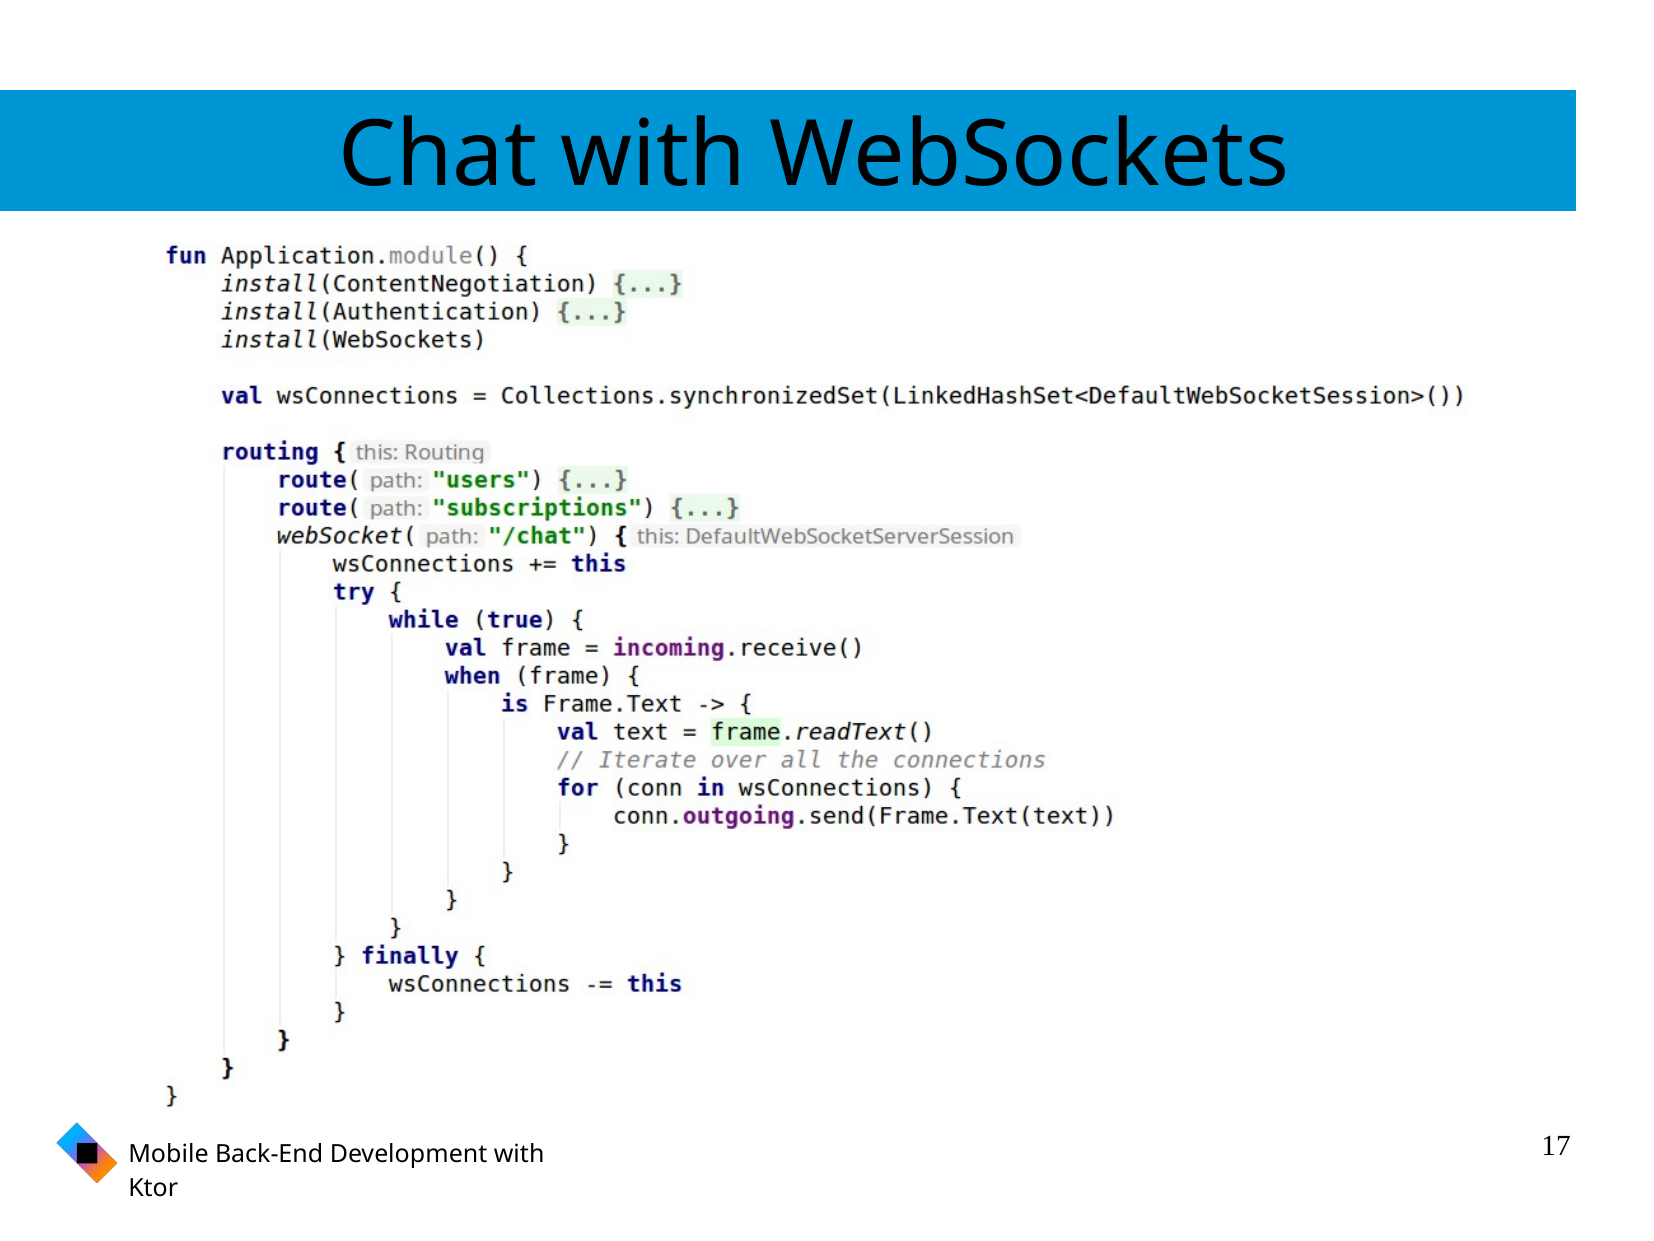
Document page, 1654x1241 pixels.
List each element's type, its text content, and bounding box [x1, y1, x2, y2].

text_box [1546, 90, 1576, 211]
text_box [0, 90, 82, 211]
picture [165, 242, 1501, 1114]
title Chat with WebSockets [82, 90, 1546, 211]
text_box Mobile Back-End Development with Ktor [113, 1128, 597, 1174]
picture [56, 1122, 117, 1183]
